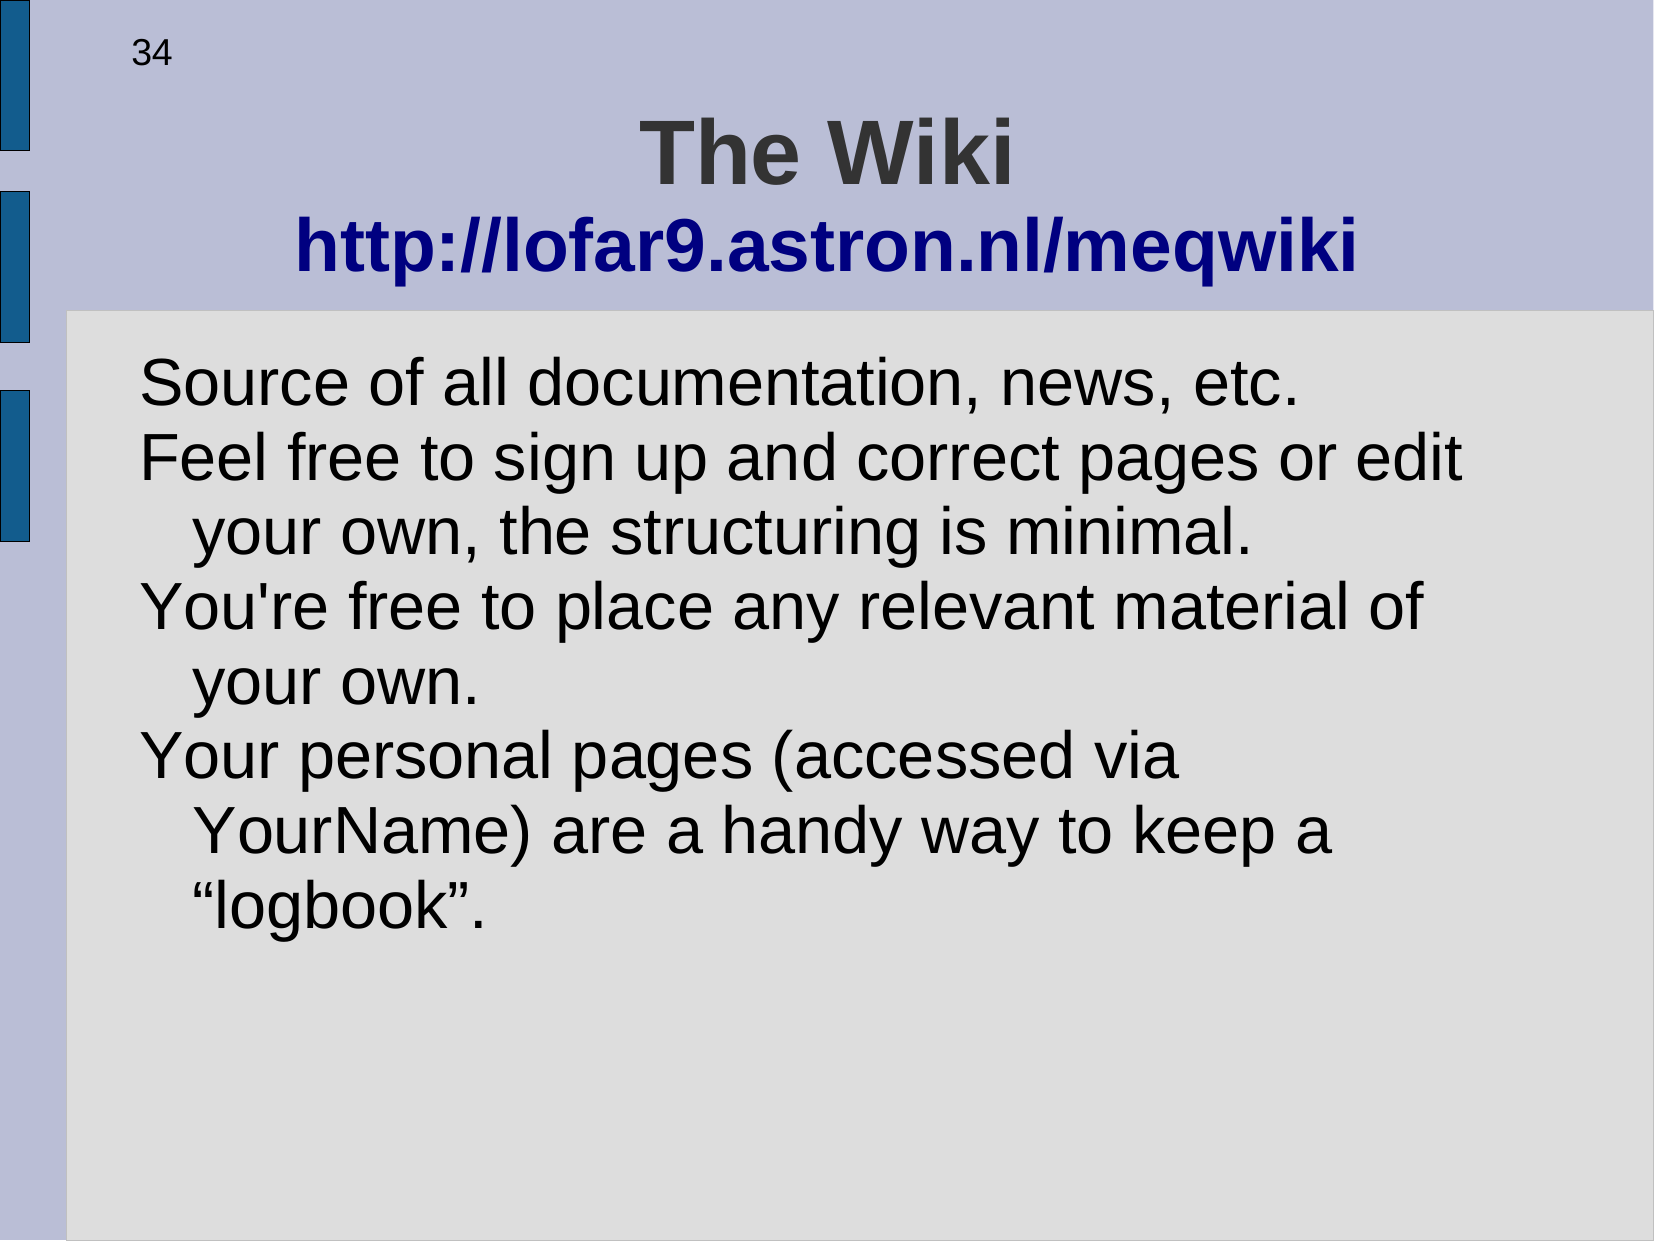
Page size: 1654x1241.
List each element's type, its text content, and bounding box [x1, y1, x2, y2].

title The Wiki http://lofar9.astron.nl/meqwiki [121, 91, 1534, 299]
text_box <number> [155, 23, 279, 97]
list Source of all documentation, news, etc. Feel free to sign up and correct pages or edit your own, the structuring is minimal. You're free to place any relevant material of your own. Your personal pages (accessed via YourName) are a handy way to keep a “logbook”. [121, 344, 1534, 1127]
